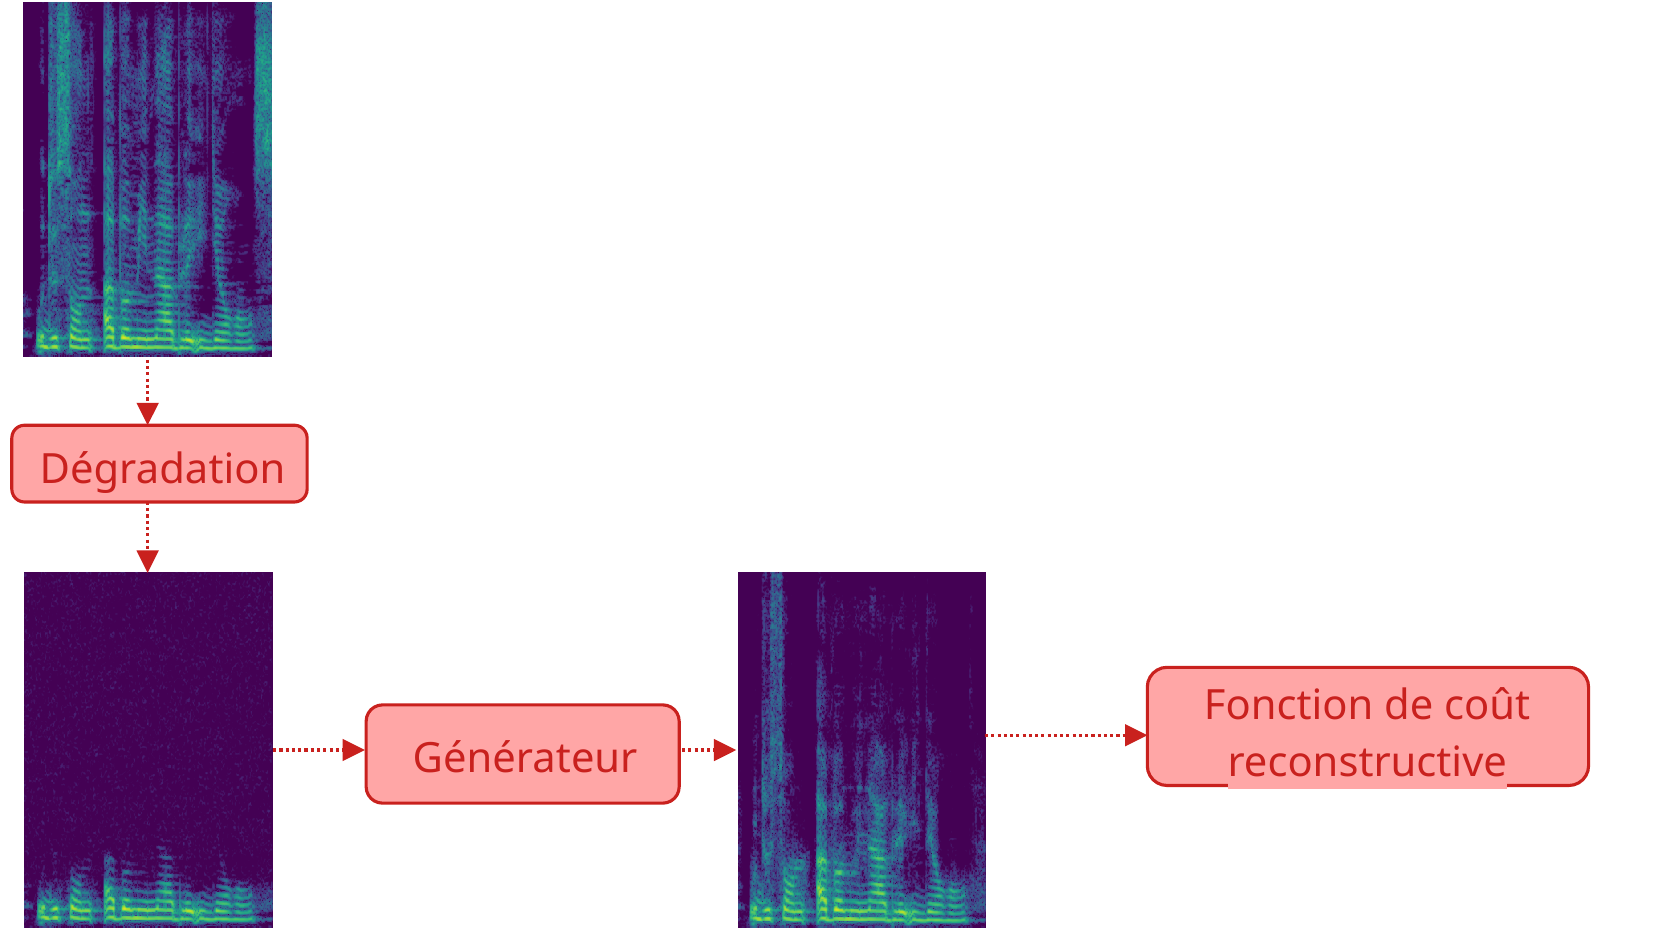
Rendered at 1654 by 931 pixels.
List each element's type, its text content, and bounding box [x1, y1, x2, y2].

picture [24, 572, 273, 928]
text_box [13, 496, 306, 503]
text_box Générateur [342, 720, 708, 798]
text_box Fonction de coût reconstructive [1175, 667, 1560, 783]
text_box [370, 798, 675, 804]
text_box [1507, 667, 1589, 786]
picture [23, 2, 272, 357]
text_box [1147, 667, 1228, 786]
text_box Dégradation [0, 431, 325, 496]
text_box [13, 425, 305, 431]
picture [738, 572, 986, 928]
text_box [366, 704, 680, 720]
